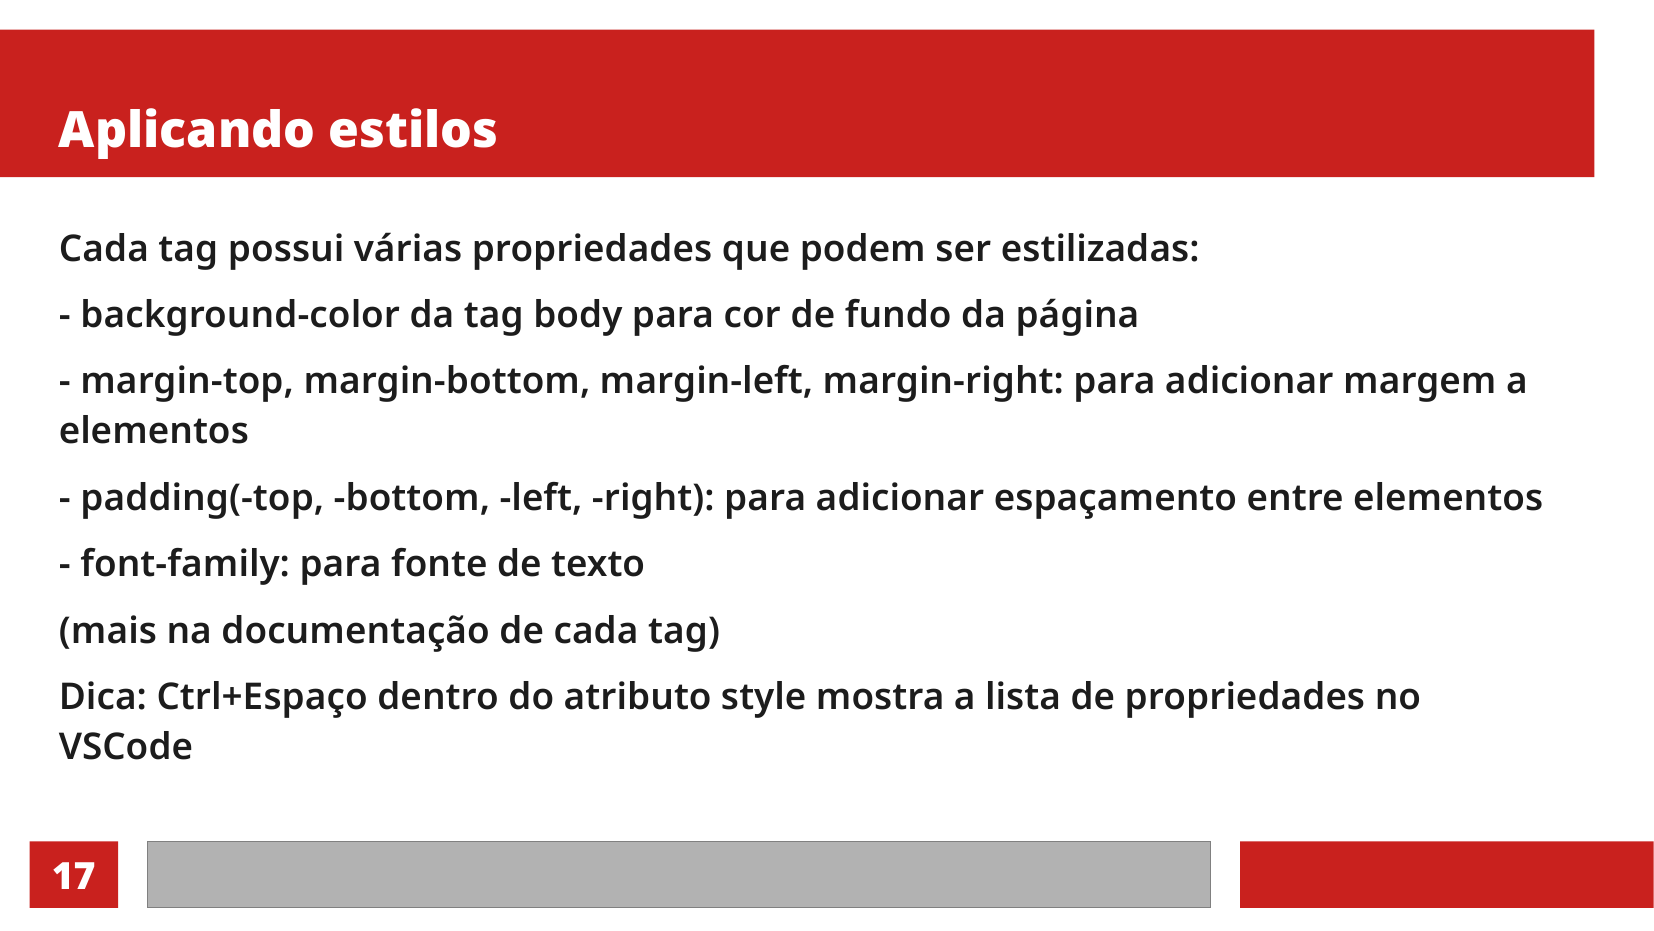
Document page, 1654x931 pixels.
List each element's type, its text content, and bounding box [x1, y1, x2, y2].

list Cada tag possui várias propriedades que podem ser estilizadas: - background-color da tag body para cor de fundo da página - margin-top, margin-bottom, margin-left, margin-right: para adicionar margem a elementos - padding(-top, -bottom, -left, -right): para adicionar espaçamento entre elementos - font-family: para fonte de texto (mais na documentação de cada tag) Dica: Ctrl+Espaço dentro do atributo style mostra a lista de propriedades no VSCode [59, 221, 1565, 798]
title Aplicando estilos [59, 44, 1595, 163]
